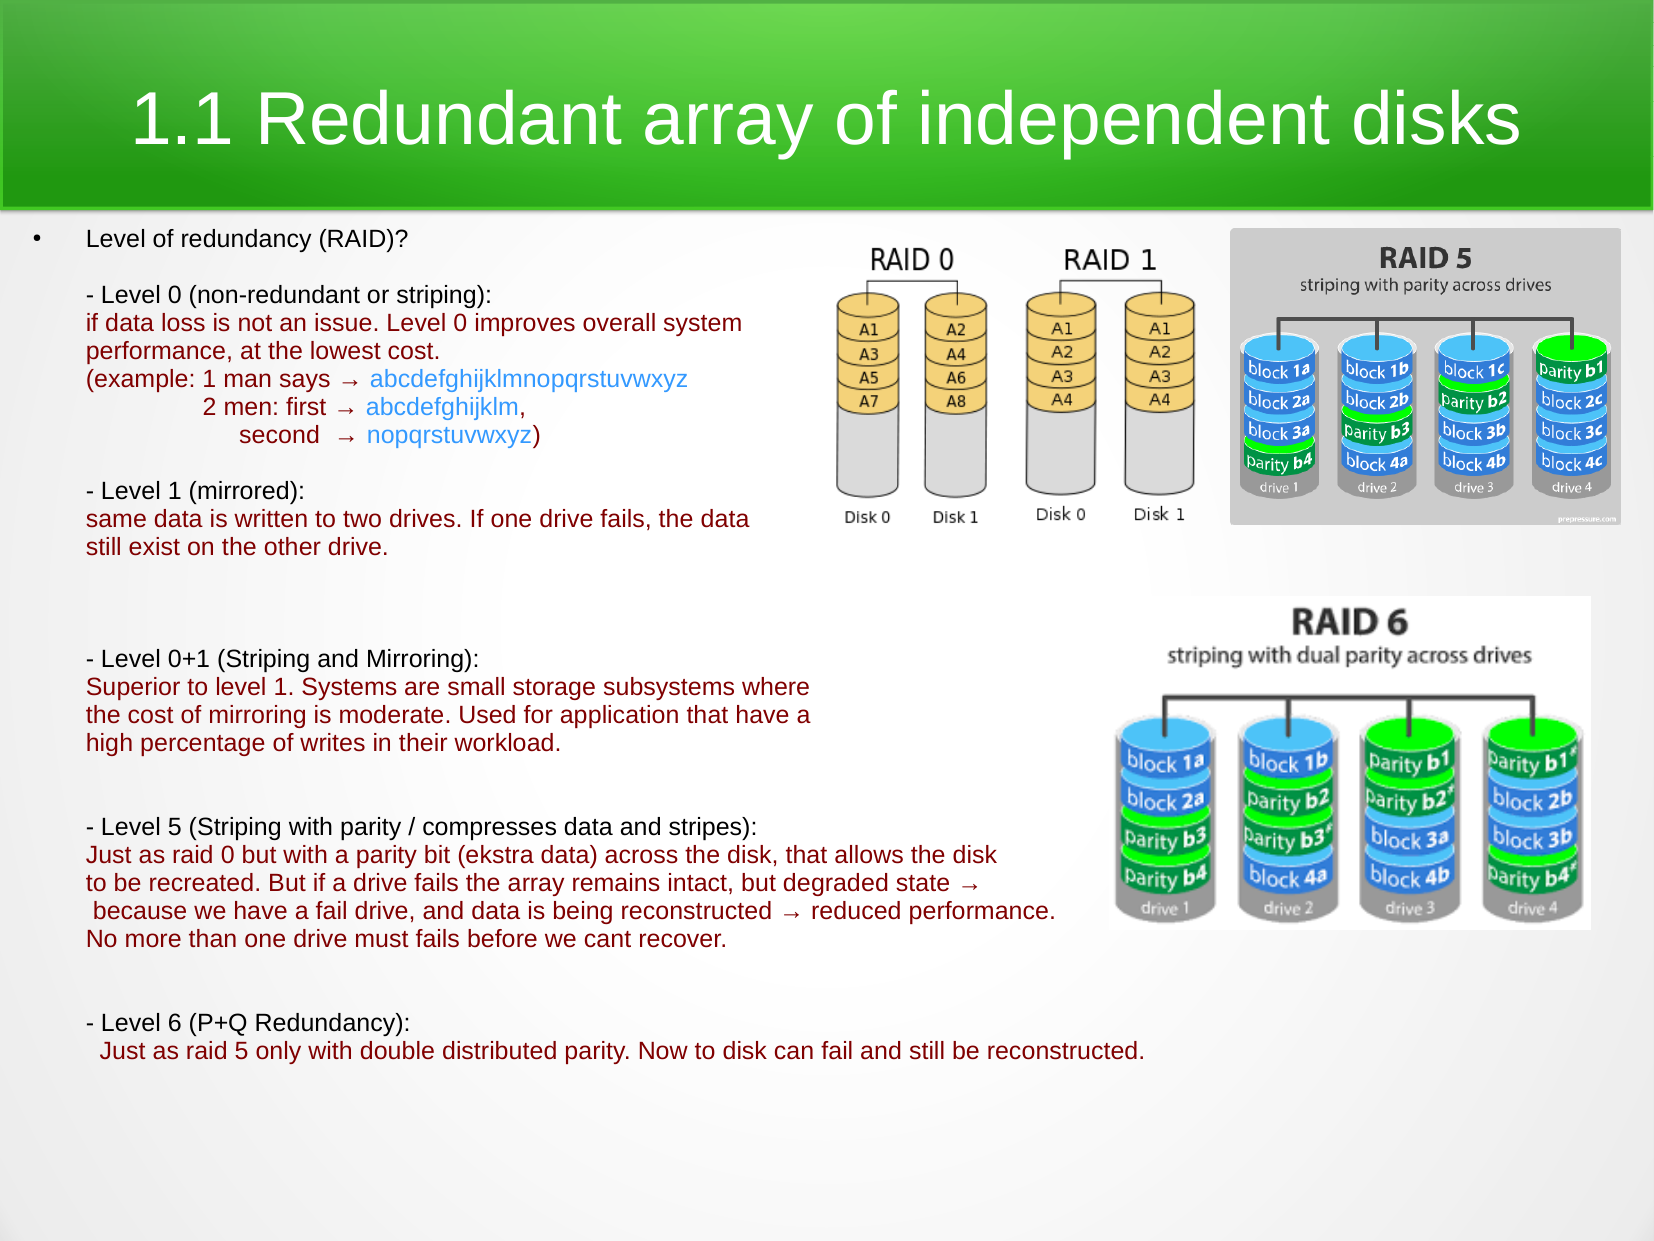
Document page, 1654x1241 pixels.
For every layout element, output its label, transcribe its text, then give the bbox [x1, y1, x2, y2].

picture [1230, 228, 1621, 525]
picture [825, 239, 997, 541]
title 1.1 Redundant array of independent disks [82, 47, 1571, 189]
picture [1109, 596, 1591, 931]
picture [1013, 239, 1206, 537]
text_box Level of redundancy (RAID)? - Level 0 (non-redundant or striping): if data loss is not an issue. Level 0 improves overall system performance, at the lowest cost. (example: 1 man says → abcdefghijklmnopqrstuvwxyz 2 men: first → abcdefghijklm, second → nopqrstuvwxyz) - Level 1 (mirrored): same data is written to two drives. If one drive fails, the data still exist on the other drive. - Level 0+1 (Striping and Mirroring): Superior to level 1. Systems are small storage subsystems where the cost of mirroring is moderate. Used for application that have a high percentage of writes in their workload. - Level 5 (Striping with parity / compresses data and stripes): Just as raid 0 but with a parity bit (ekstra data) across the disk, that allows the disk to be recreated. But if a drive fails the array remains intact, but degraded state → because we have a fail drive, and data is being reconstructed → reduced performance. No more than one drive must fails before we cant recover. - Level 6 (P+Q Redundancy): Just as raid 5 only with double distributed parity. Now to disk can fail and still be reconstructed. [15, 225, 1456, 1226]
